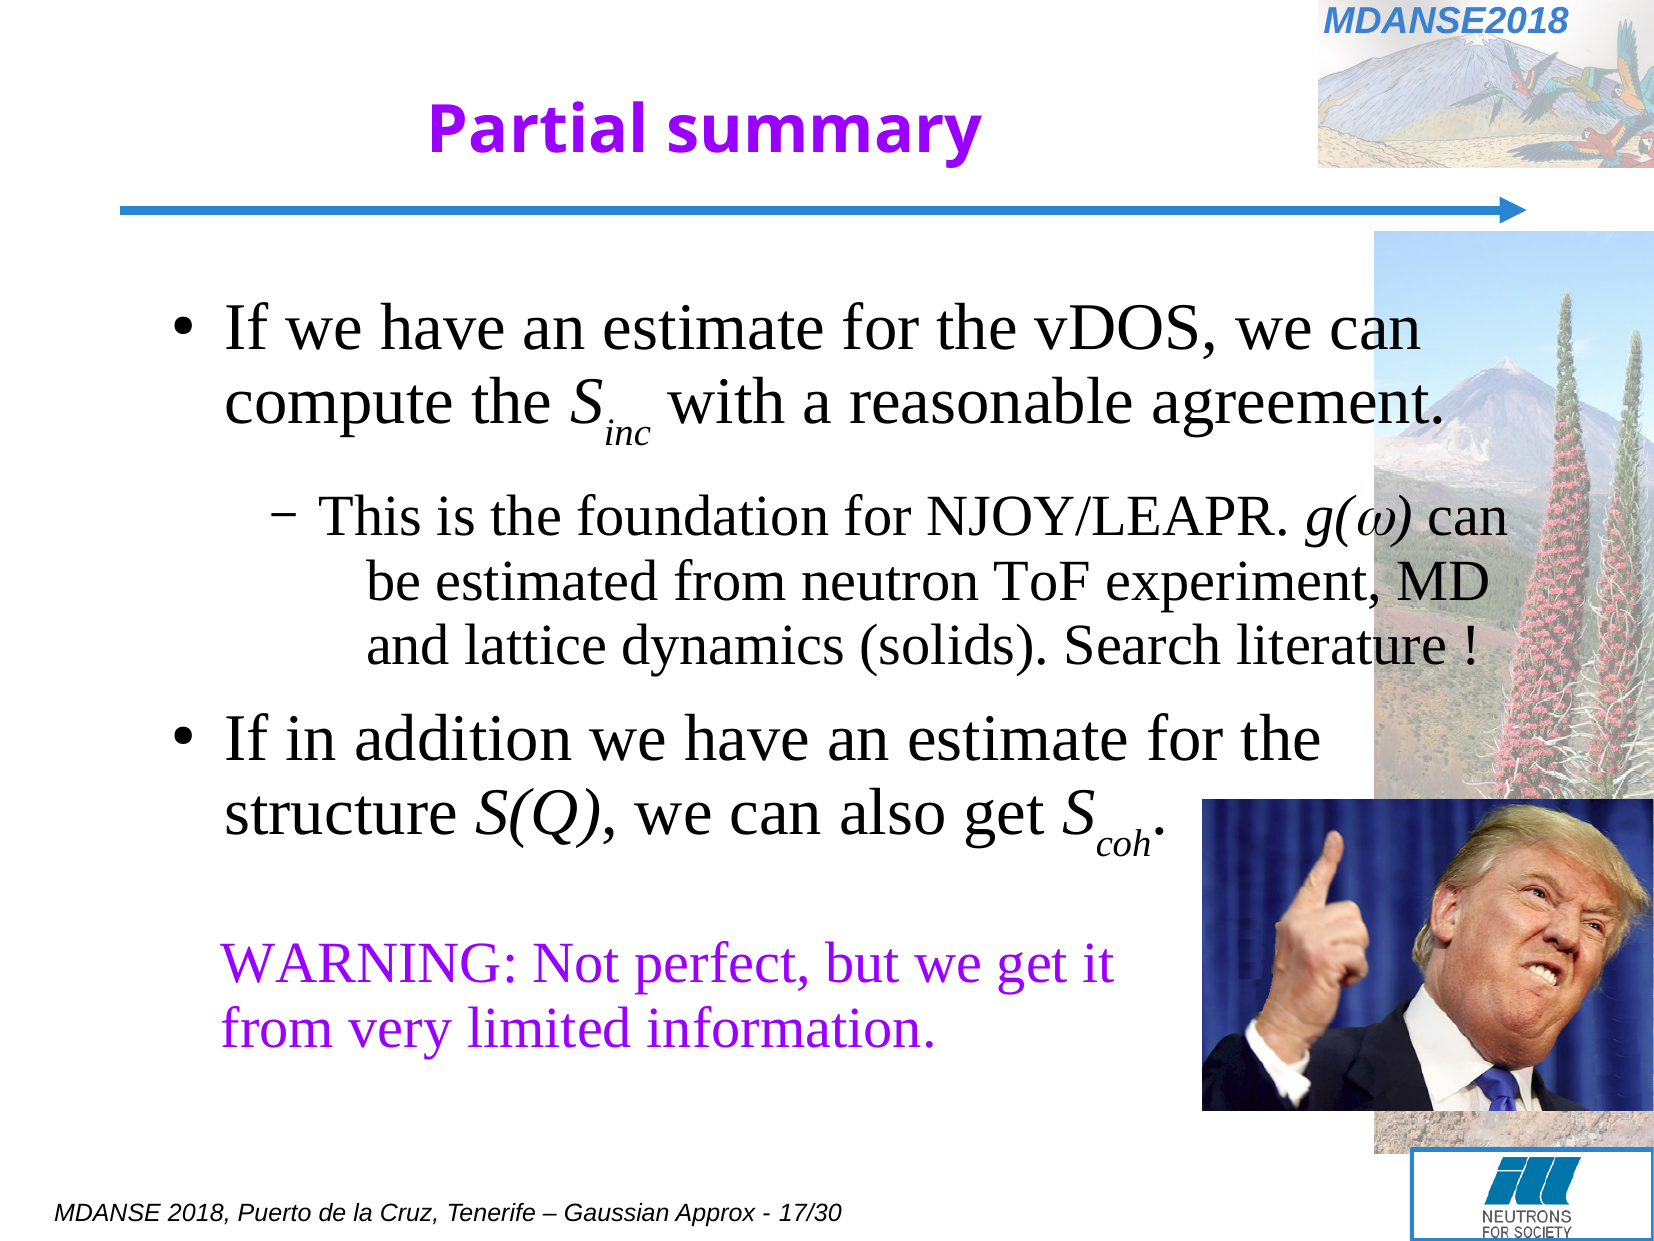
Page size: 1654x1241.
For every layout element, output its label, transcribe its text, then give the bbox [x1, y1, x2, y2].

list If we have an estimate for the vDOS, we can compute the Sinc with a reasonable agreement. This is the foundation for NJOY/LEAPR. g(w) can be estimated from neutron ToF experiment, MD and lattice dynamics (solids). Search literature ! If in addition we have an estimate for the structure S(Q), we can also get Scoh. [82, 290, 1571, 1010]
title Partial summary [82, 49, 1328, 203]
picture [1479, 1153, 1583, 1241]
text_box WARNING: Not perfect, but we get it from very limited information. [220, 930, 1188, 1060]
picture [1202, 799, 1654, 1111]
